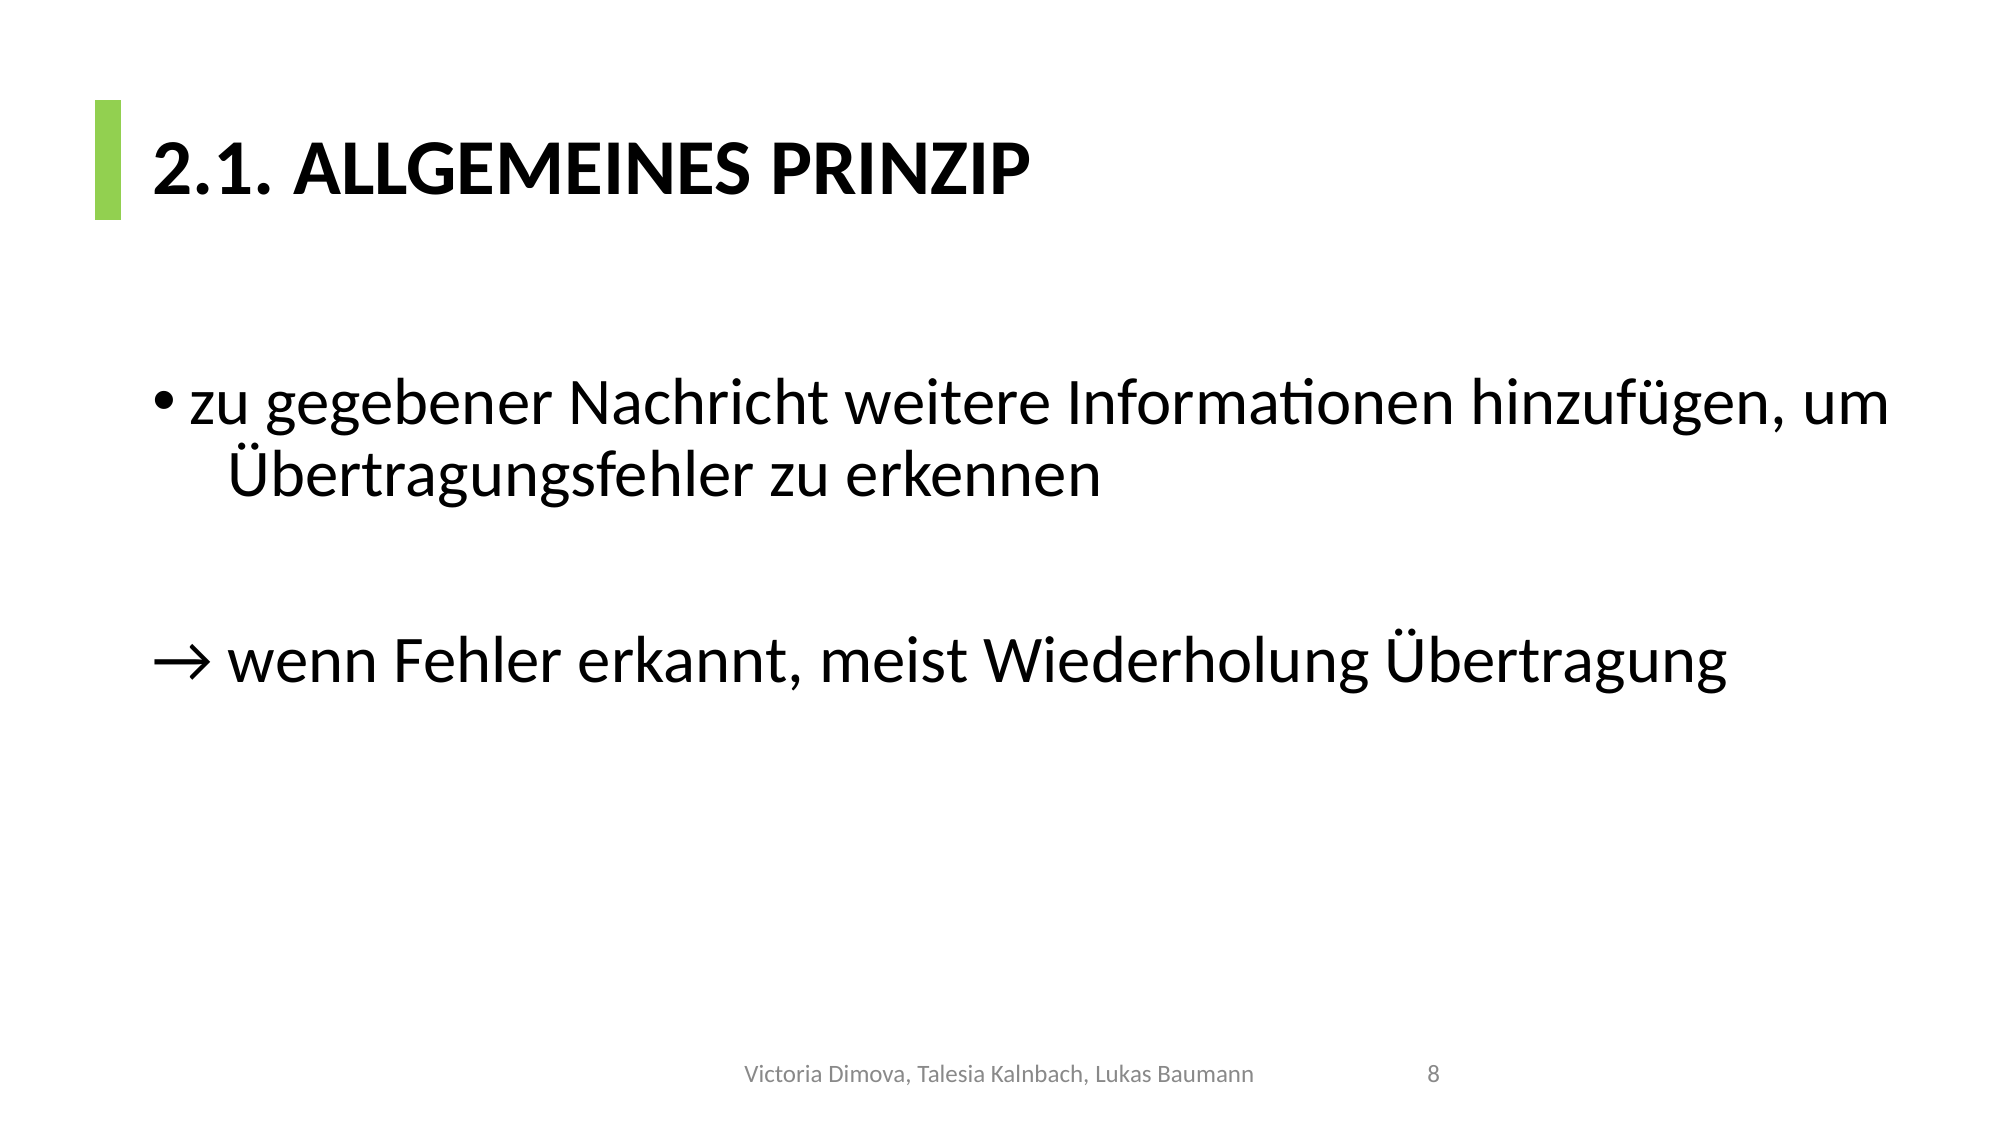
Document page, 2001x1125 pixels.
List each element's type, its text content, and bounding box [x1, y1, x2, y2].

title 2.1. ALLGEMEINES PRINZIP [137, 59, 1863, 278]
text_box Victoria Dimova, Talesia Kalnbach, Lukas Baumann [662, 1042, 1338, 1103]
list zu gegebener Nachricht weitere Informationen hinzufügen, um Übertragungsfehler zu erkennen → wenn Fehler erkannt, meist Wiederholung Übertragung [137, 359, 1936, 869]
text_box 8 [1412, 1042, 1863, 1103]
text_box [96, 101, 120, 219]
